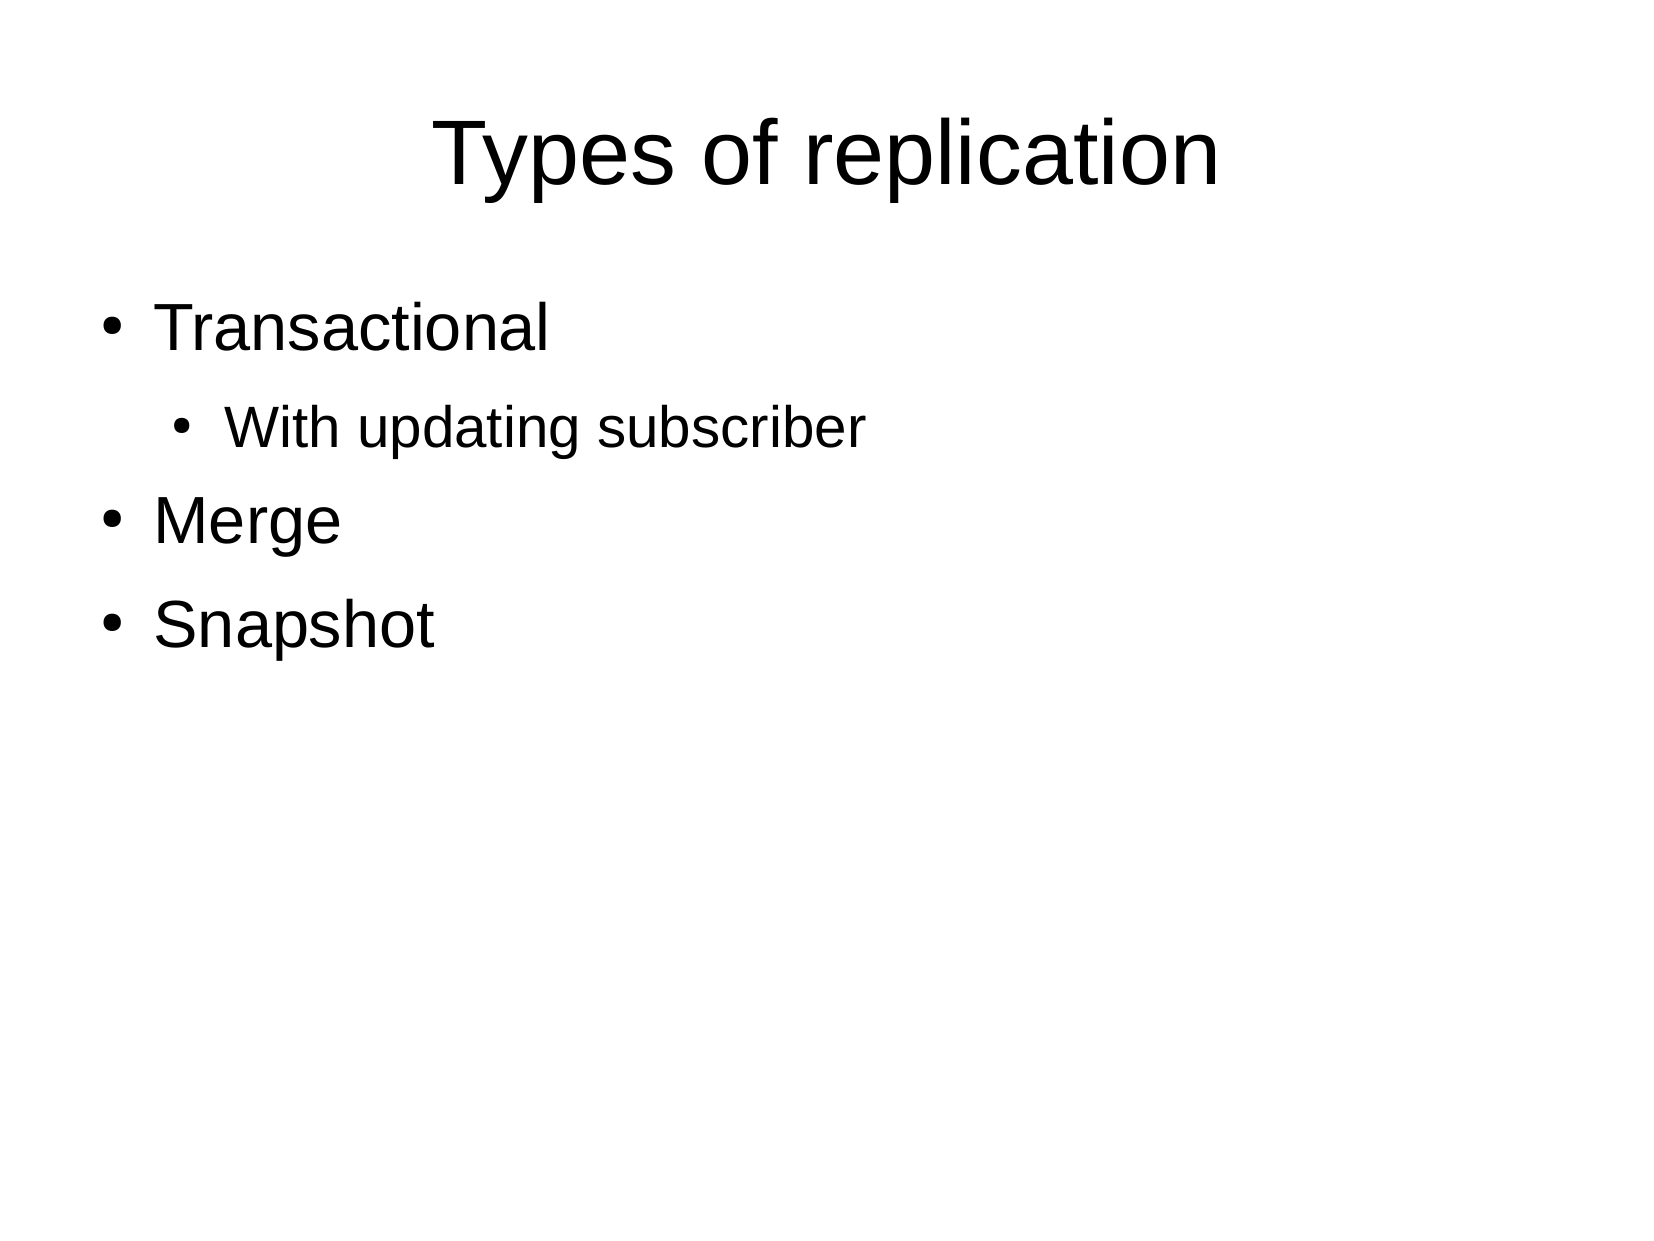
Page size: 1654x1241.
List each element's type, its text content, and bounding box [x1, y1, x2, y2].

list Transactional With updating subscriber Merge Snapshot [82, 290, 1571, 1109]
title Types of replication [82, 49, 1571, 257]
